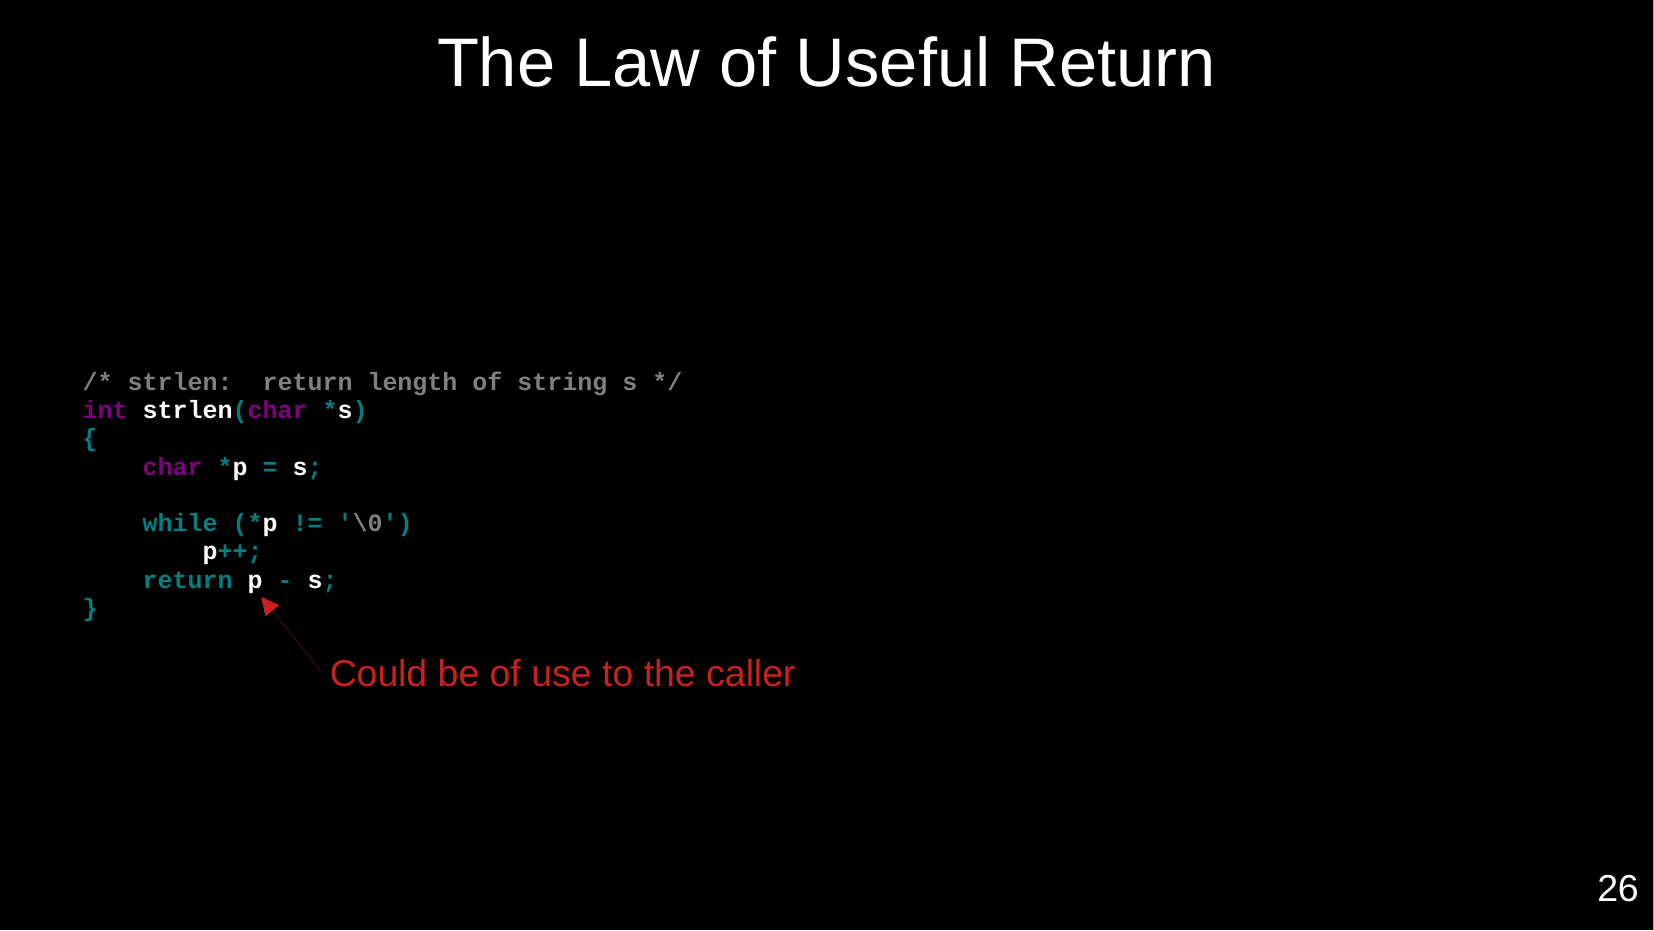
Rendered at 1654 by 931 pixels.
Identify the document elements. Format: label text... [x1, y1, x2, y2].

title The Law of Useful Return [82, 4, 1571, 121]
text_box Could be of use to the caller [315, 645, 841, 702]
subtitle /* strlen: return length of string s */ int strlen(char *s) { char *p = s; while (*p != '\0') p++; return p - s; } [82, 132, 1571, 889]
text_box <number> [1024, 860, 1654, 931]
